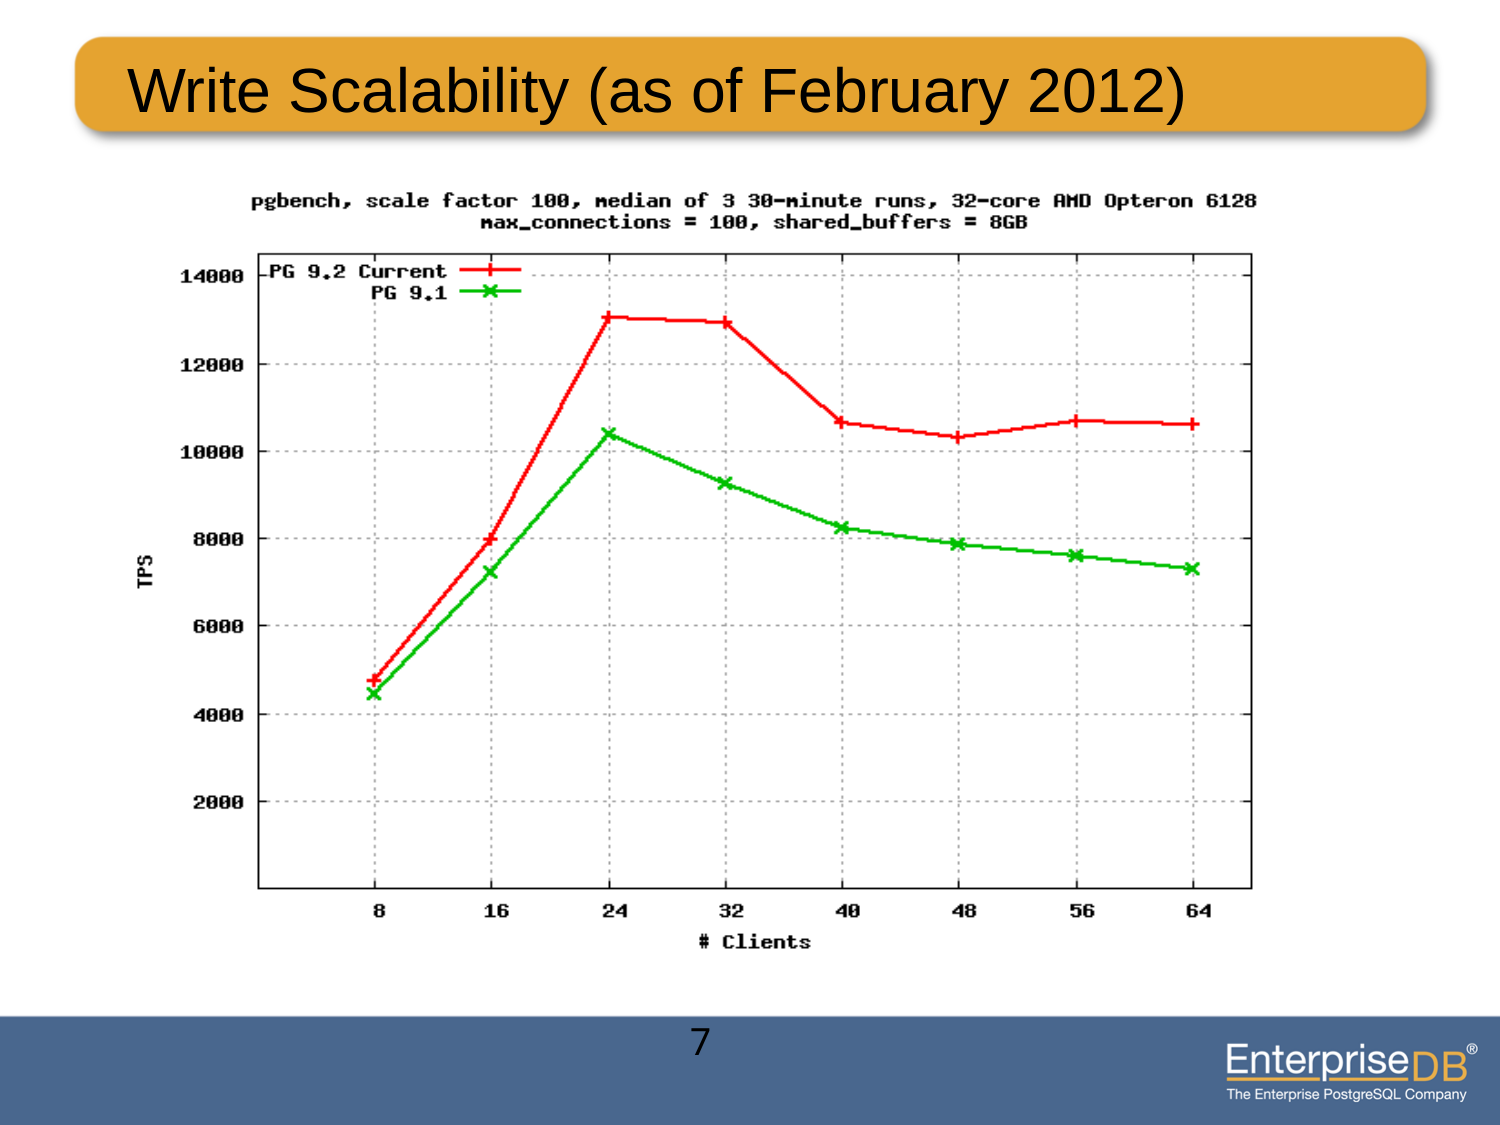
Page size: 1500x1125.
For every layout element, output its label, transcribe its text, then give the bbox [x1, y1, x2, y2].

title Write Scalability (as of February 2012) [112, 37, 1388, 138]
picture [0, 0, 1500, 1125]
slide_number <number> [675, 1010, 825, 1125]
